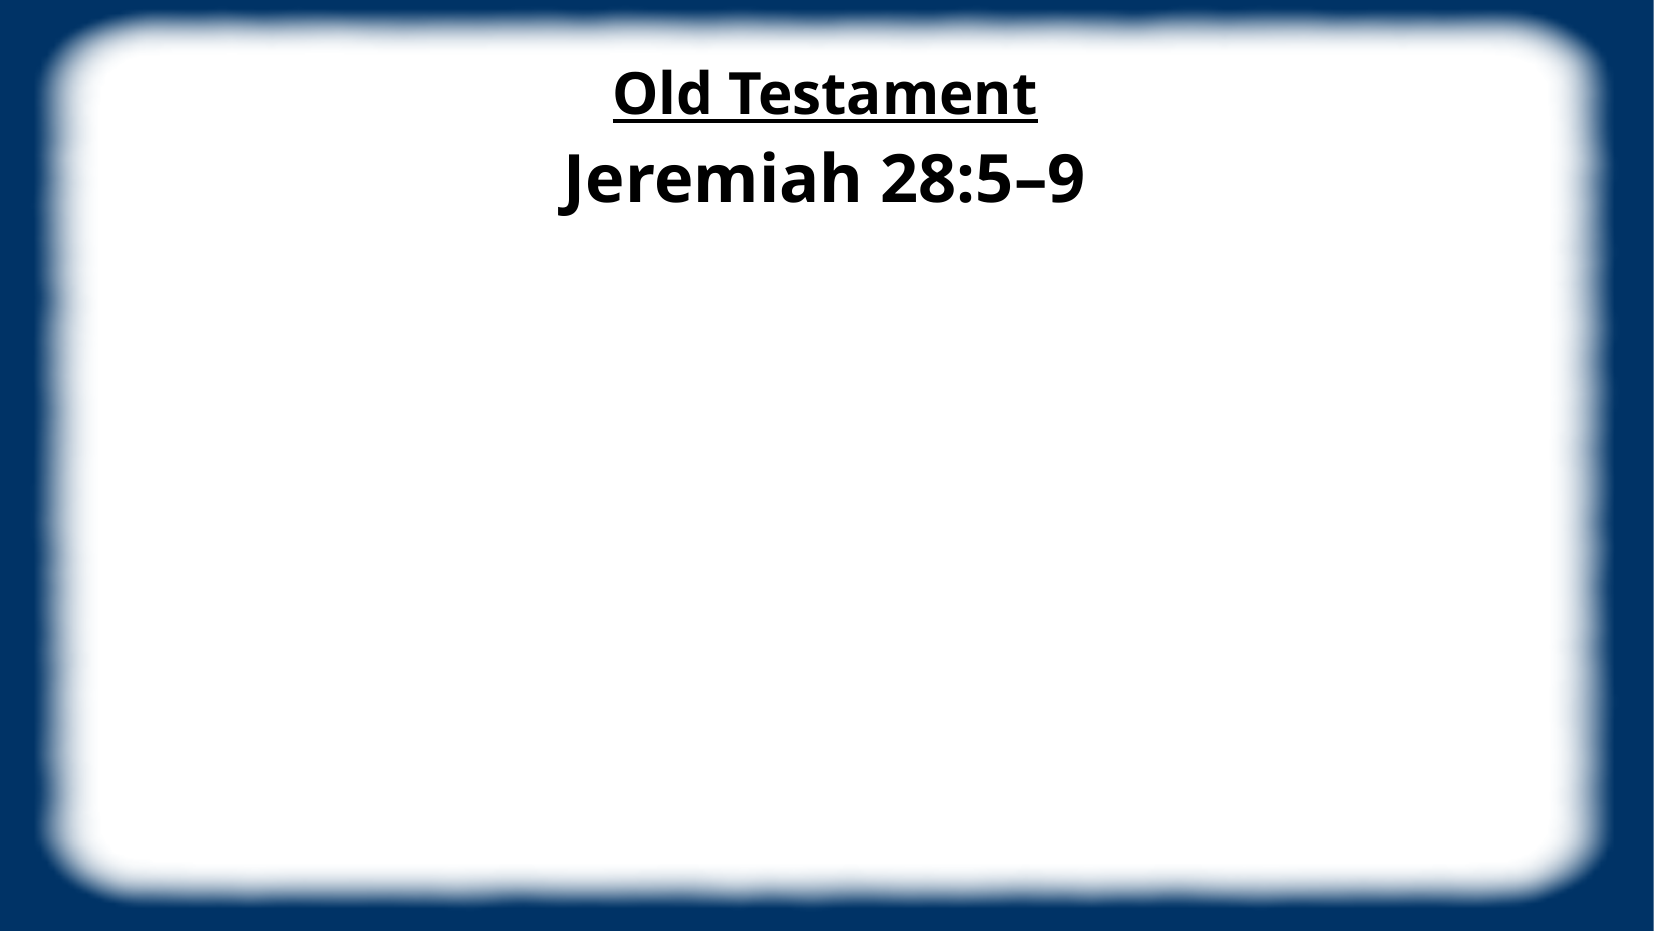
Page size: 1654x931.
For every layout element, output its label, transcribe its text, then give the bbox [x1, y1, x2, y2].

text_box Old Testament Jeremiah 28:5–9 [105, 45, 1546, 226]
picture [0, 0, 1654, 931]
